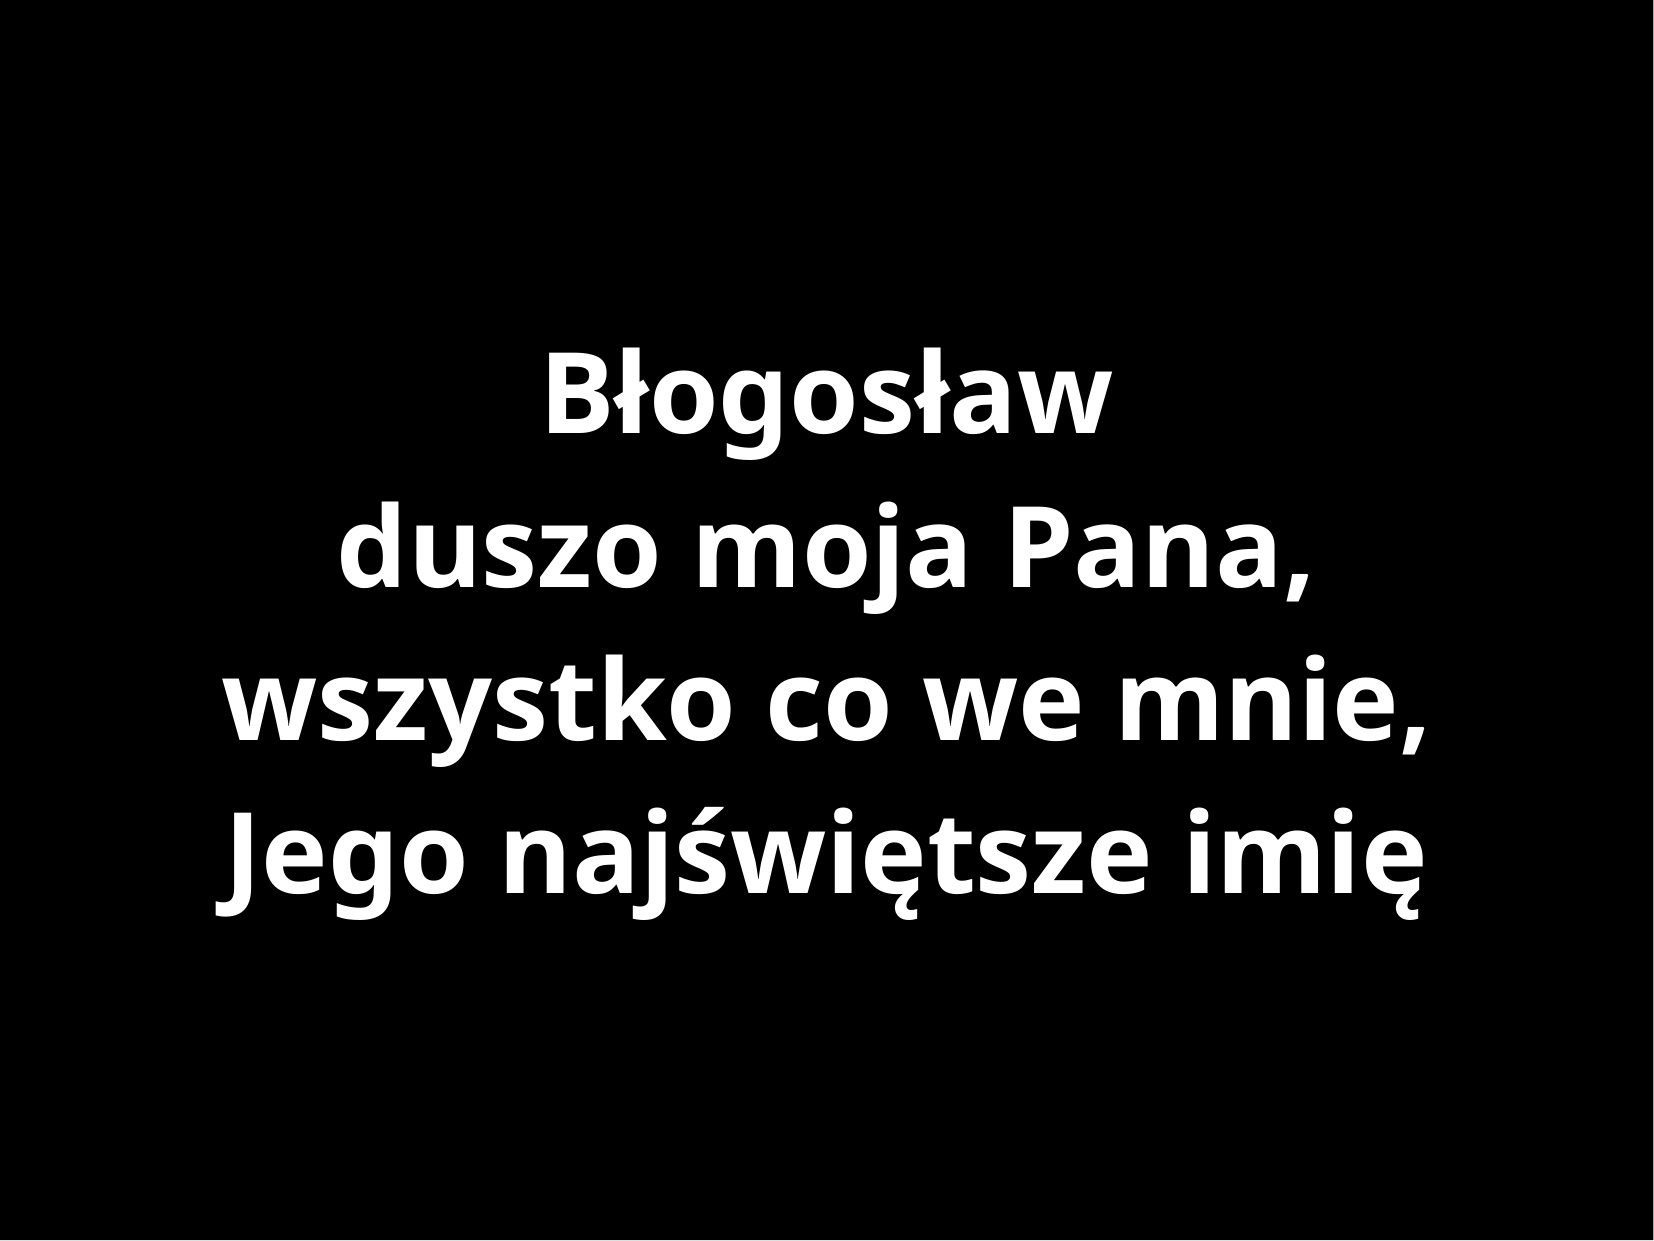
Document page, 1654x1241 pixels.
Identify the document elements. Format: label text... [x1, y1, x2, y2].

title Błogosław duszo moja Pana, wszystko co we mnie, Jego najświętsze imię [0, 0, 1654, 1241]
